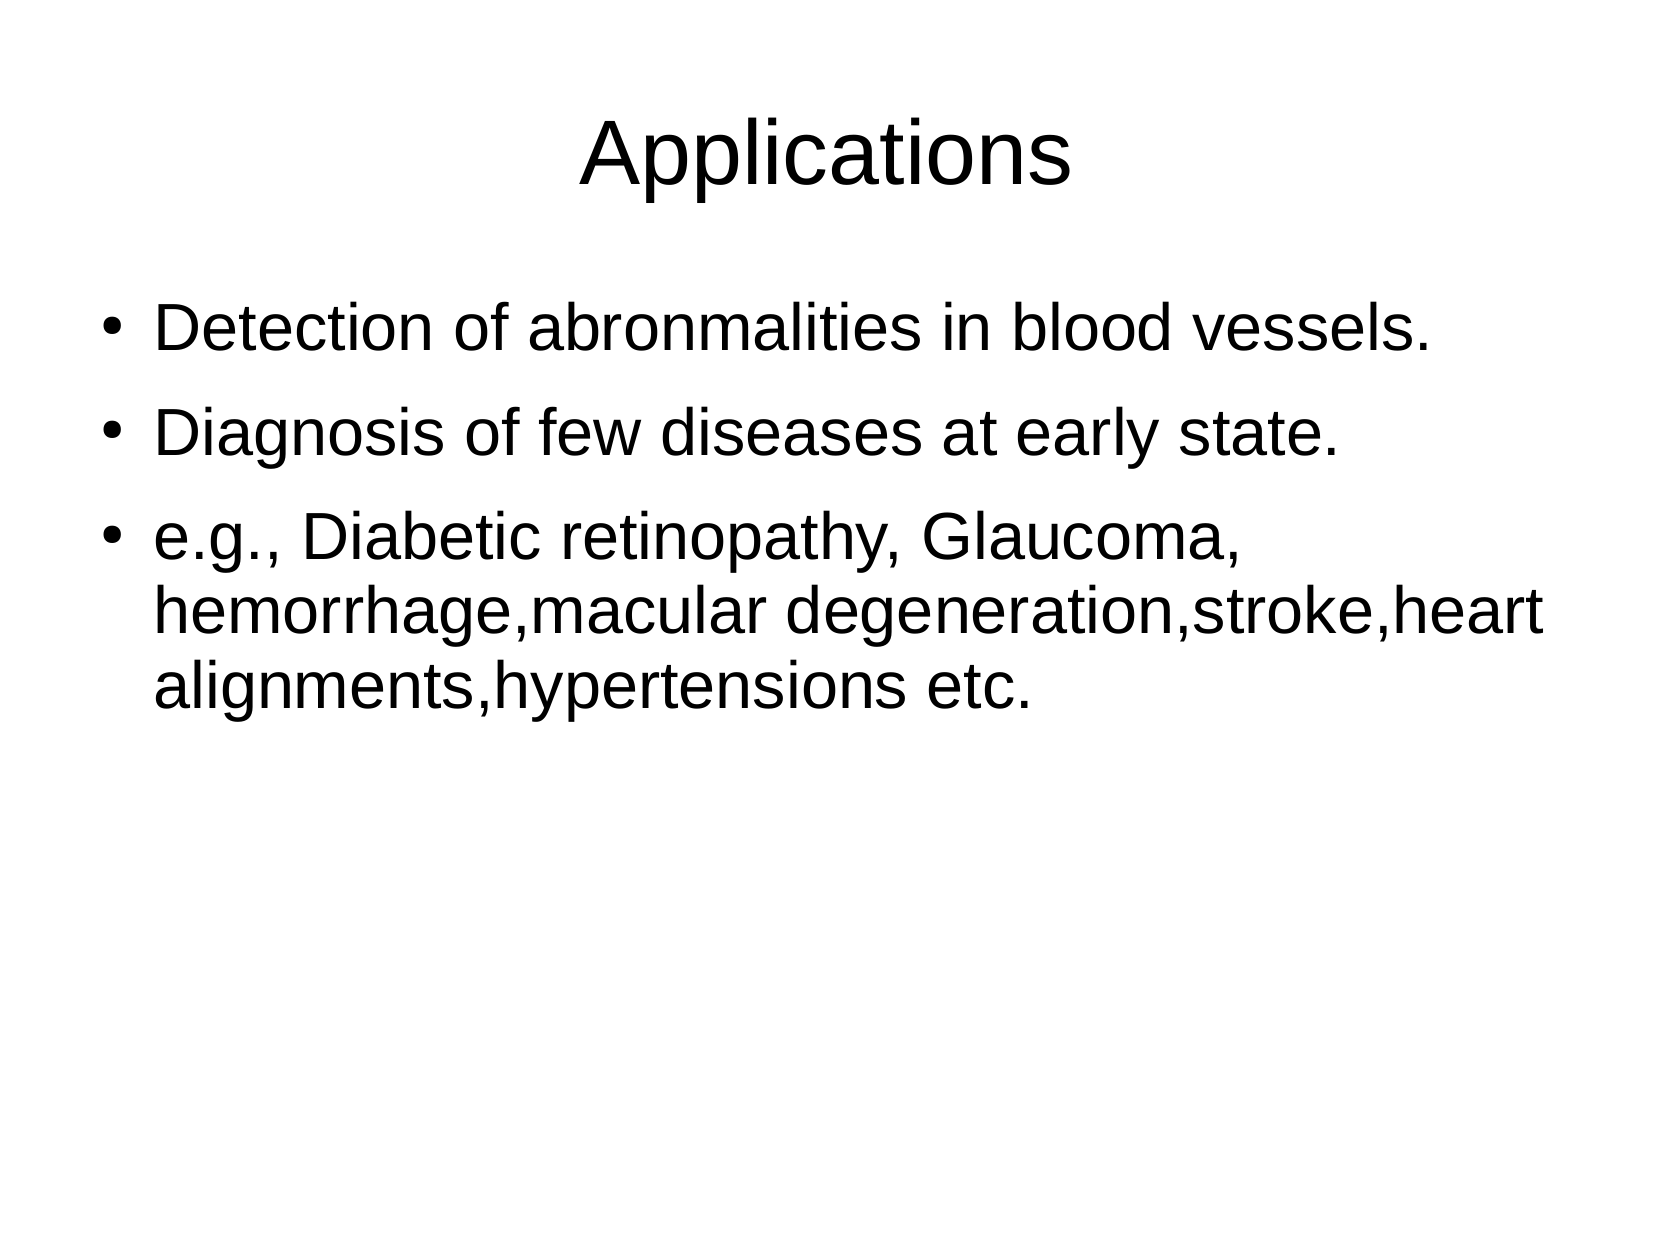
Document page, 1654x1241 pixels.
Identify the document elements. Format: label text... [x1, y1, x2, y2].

list Detection of abronmalities in blood vessels. Diagnosis of few diseases at early state. e.g., Diabetic retinopathy, Glaucoma, hemorrhage,macular degeneration,stroke,heart alignments,hypertensions etc. [82, 290, 1571, 1010]
title Applications [82, 49, 1571, 257]
